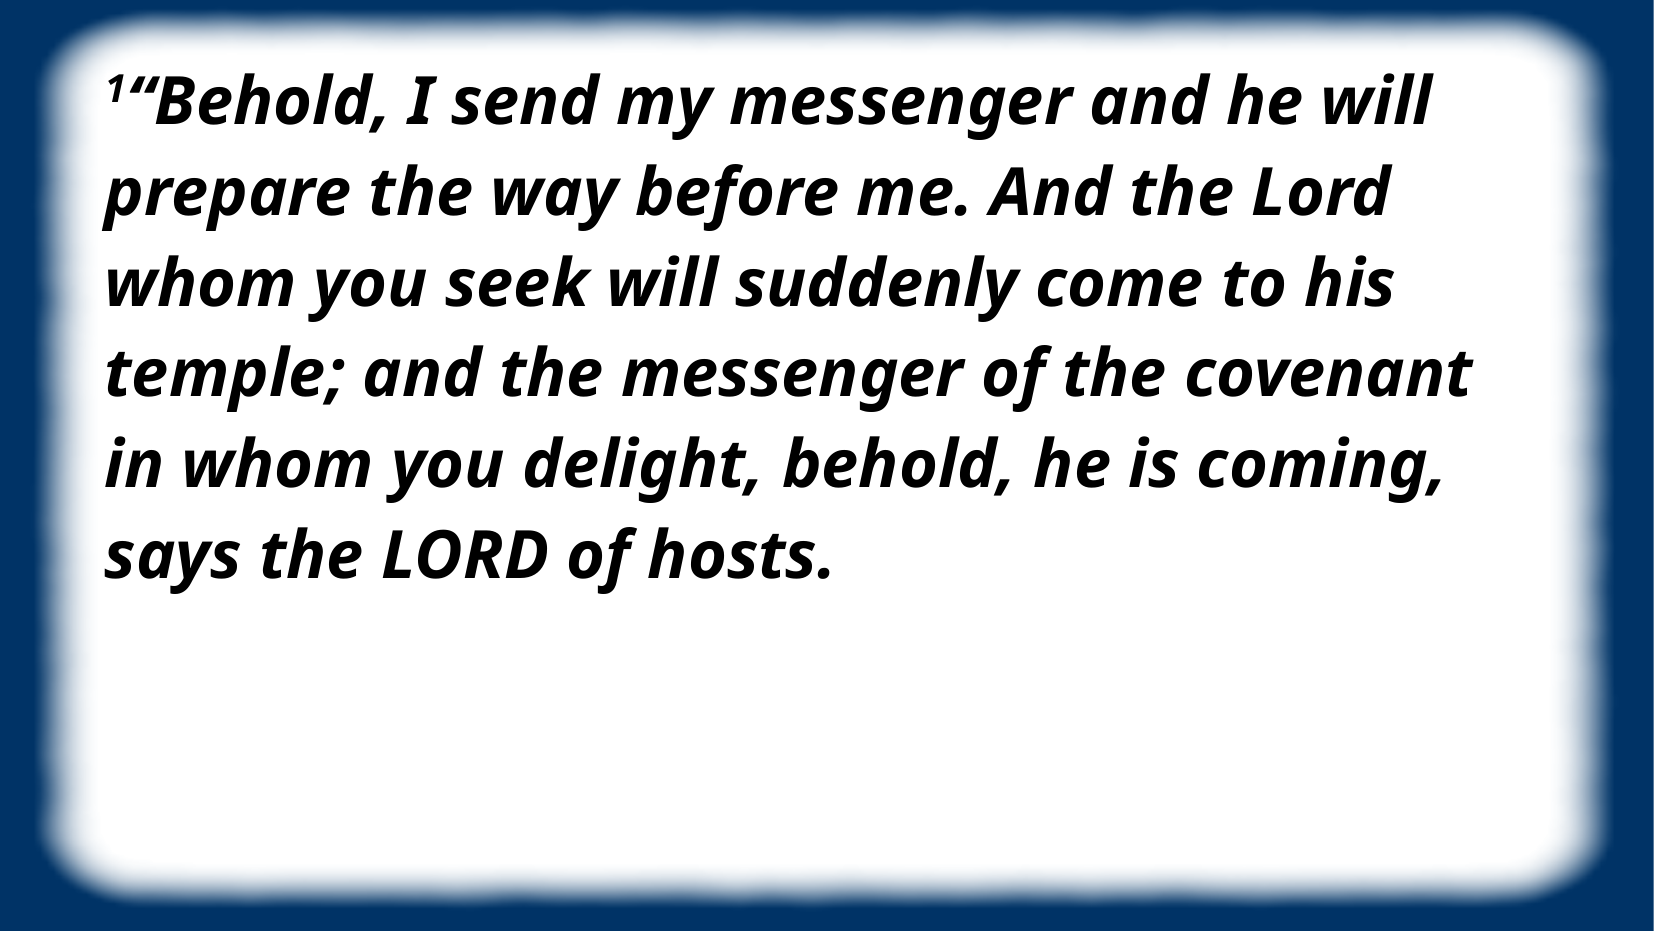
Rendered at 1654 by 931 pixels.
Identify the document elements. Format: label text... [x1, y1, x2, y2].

text_box 1“Behold, I send my messenger and he will prepare the way before me. And the Lord whom you seek will suddenly come to his temple; and the messenger of the covenant in whom you delight, behold, he is coming, says the Lord of hosts. [90, 45, 1561, 594]
picture [0, 0, 1654, 931]
